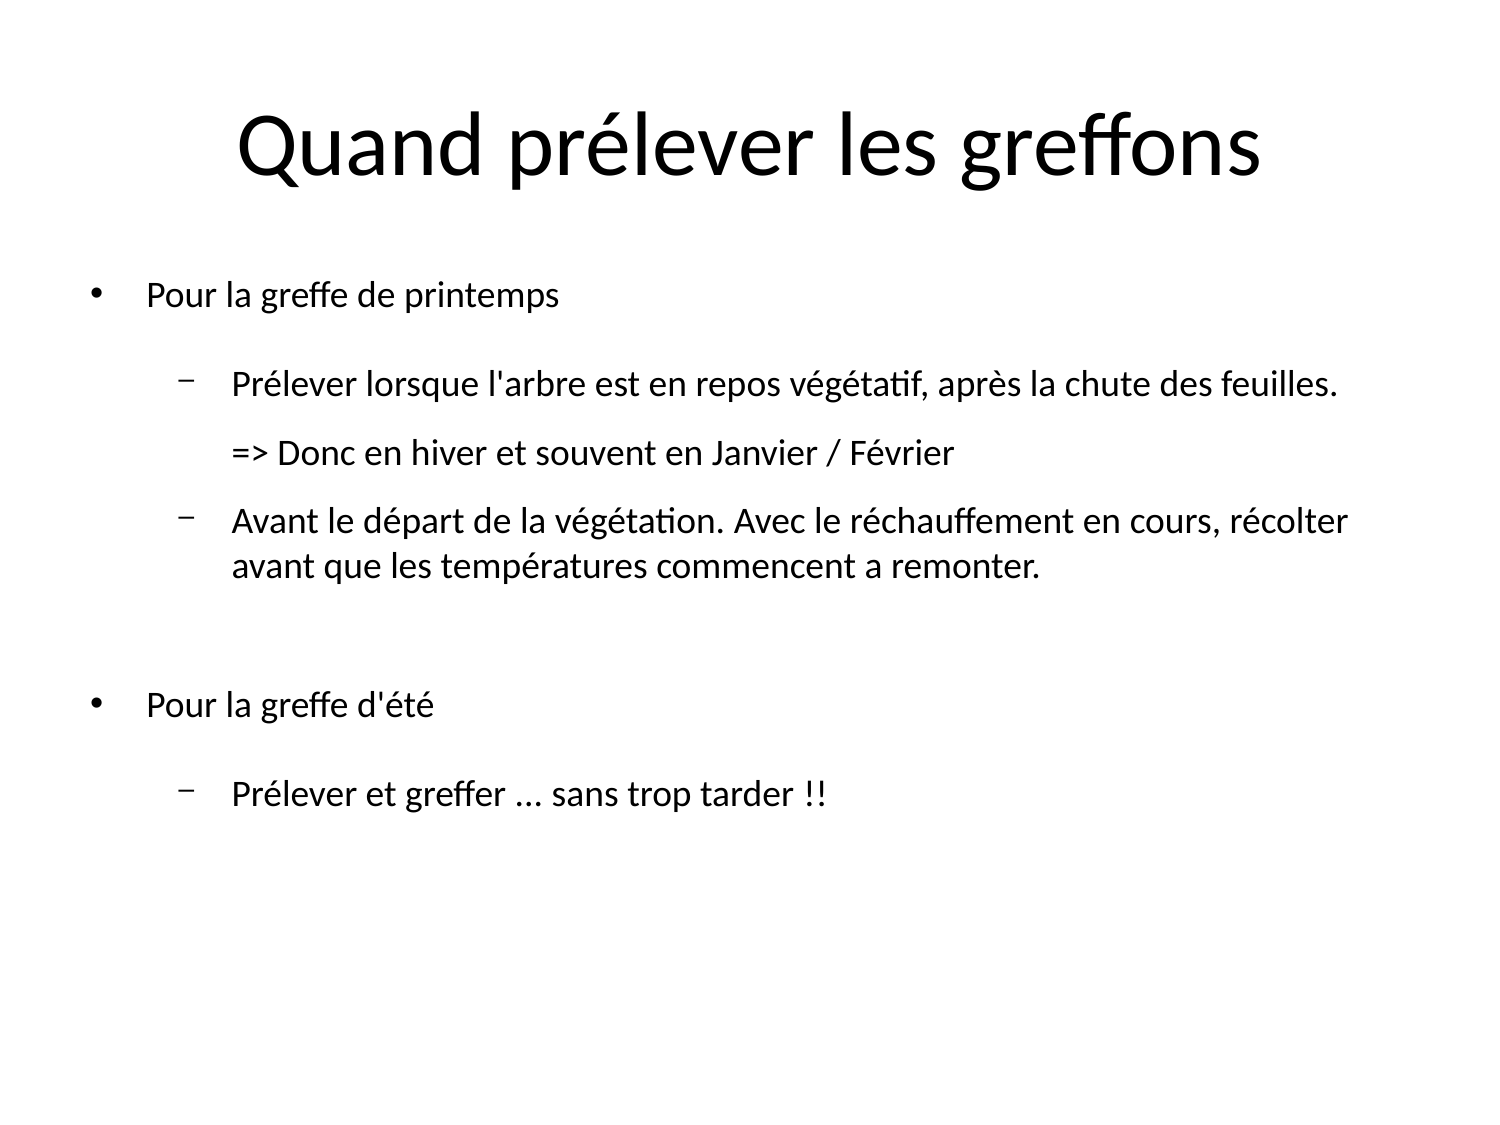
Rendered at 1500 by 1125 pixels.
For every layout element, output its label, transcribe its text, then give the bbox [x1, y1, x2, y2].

list Pour la greffe de printemps Prélever lorsque l'arbre est en repos végétatif, après la chute des feuilles. => Donc en hiver et souvent en Janvier / Février Avant le départ de la végétation. Avec le réchauffement en cours, récolter avant que les températures commencent a remonter. Pour la greffe d'été Prélever et greffer ... sans trop tarder !! [75, 262, 1425, 1005]
title Quand prélever les greffons [75, 45, 1425, 233]
